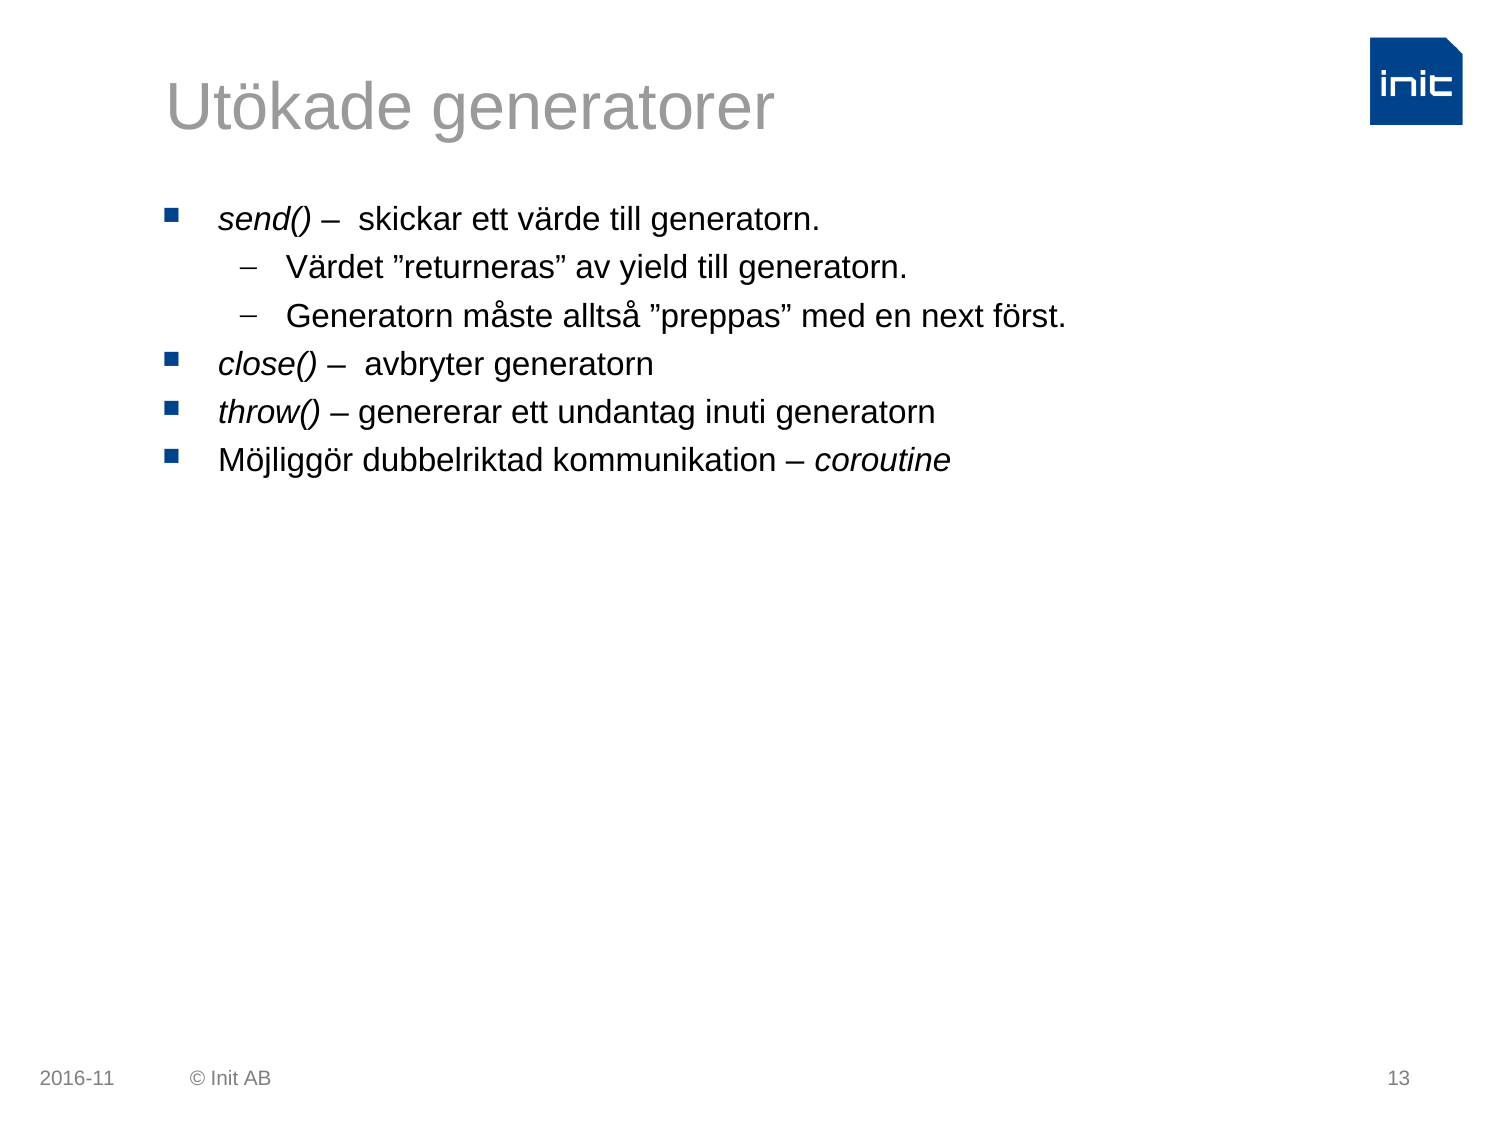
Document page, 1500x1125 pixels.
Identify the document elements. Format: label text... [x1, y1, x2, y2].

picture [1370, 37, 1463, 125]
text_box 2016-11 [24, 1037, 151, 1098]
text_box Utökade generatorer [150, 0, 1351, 151]
text_box <nummer> [1350, 1037, 1426, 1098]
text_box © Init AB [174, 1037, 1326, 1098]
text_box send() – skickar ett värde till generatorn. Värdet ”returneras” av yield till generatorn. Generatorn måste alltså ”preppas” med en next först. close() – avbryter generatorn throw() – genererar ett undantag inuti generatorn Möjliggör dubbelriktad kommunikation – coroutine [150, 189, 1351, 1017]
